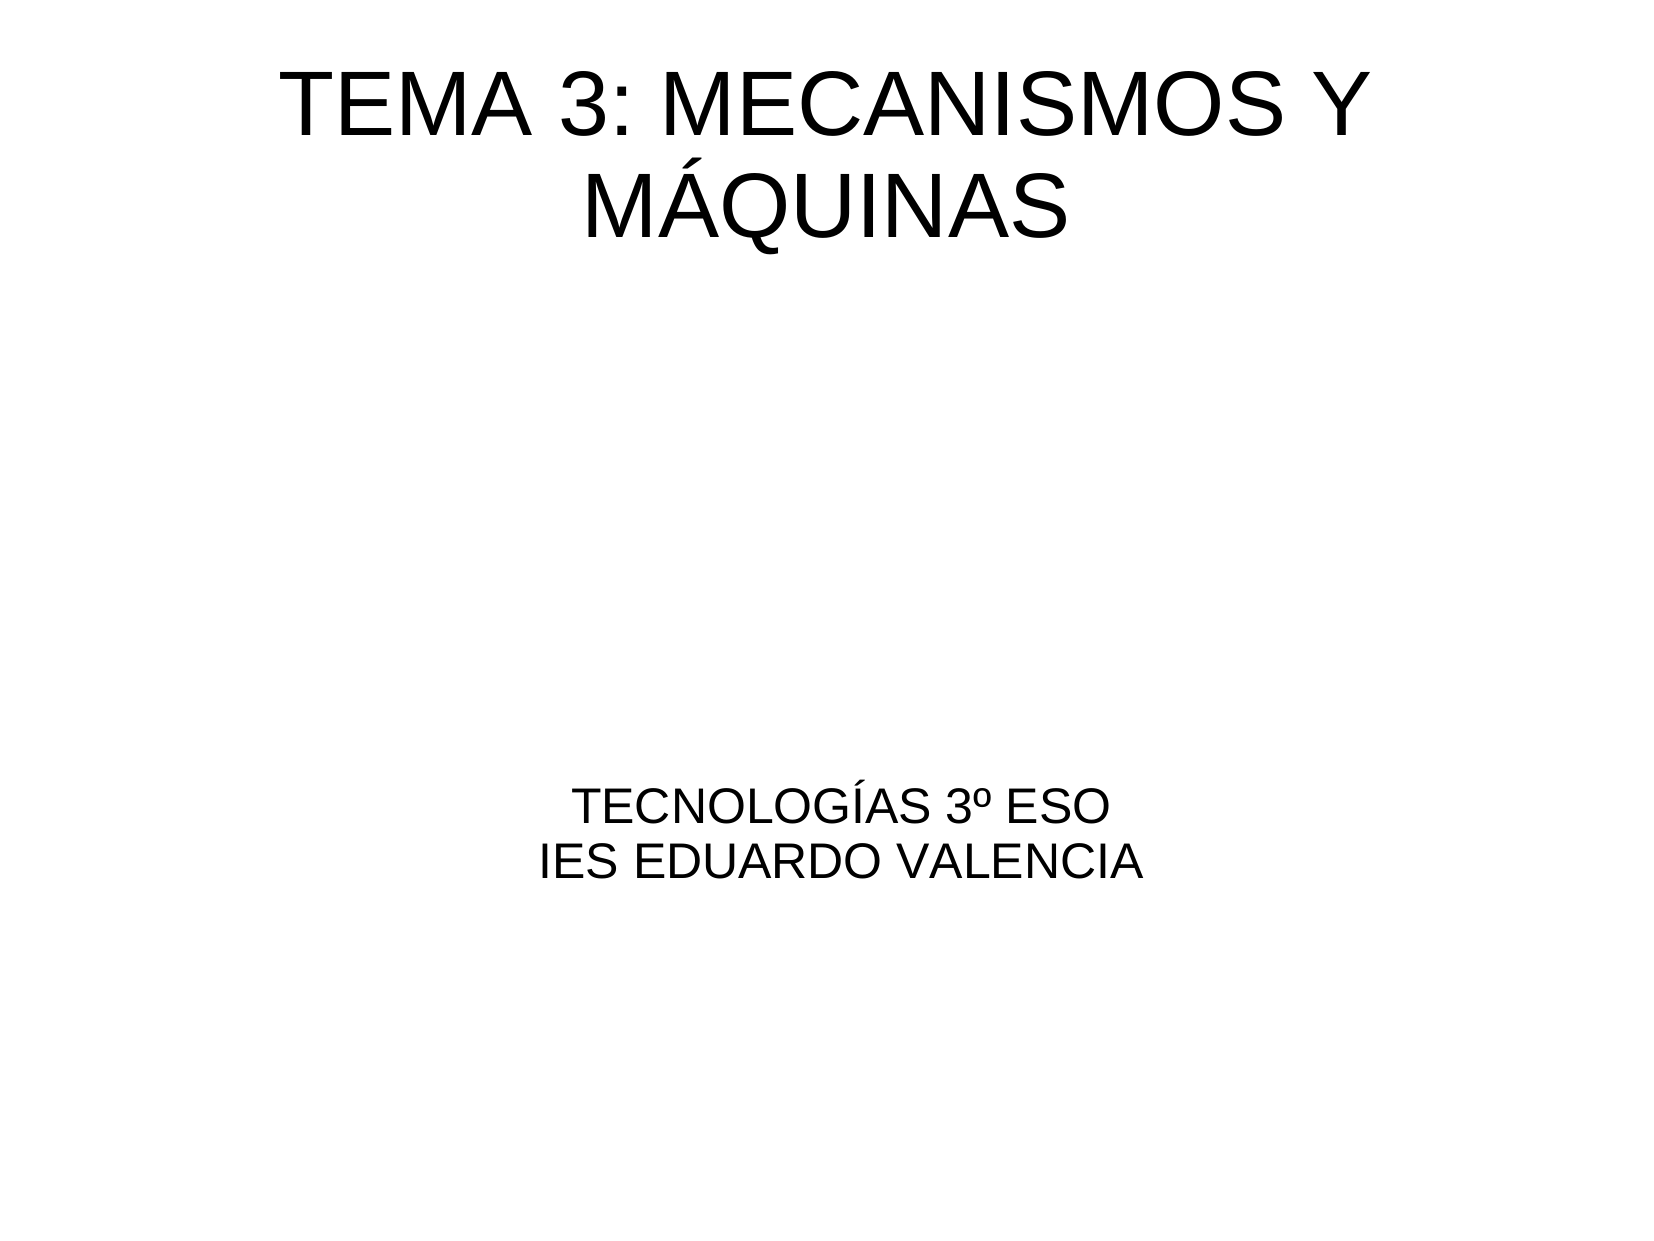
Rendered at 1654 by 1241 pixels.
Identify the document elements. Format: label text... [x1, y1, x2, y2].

title TEMA 3: MECANISMOS Y MÁQUINAS [82, 46, 1571, 260]
text_box TECNOLOGÍAS 3º ESO IES EDUARDO VALENCIA [177, 767, 1506, 1006]
